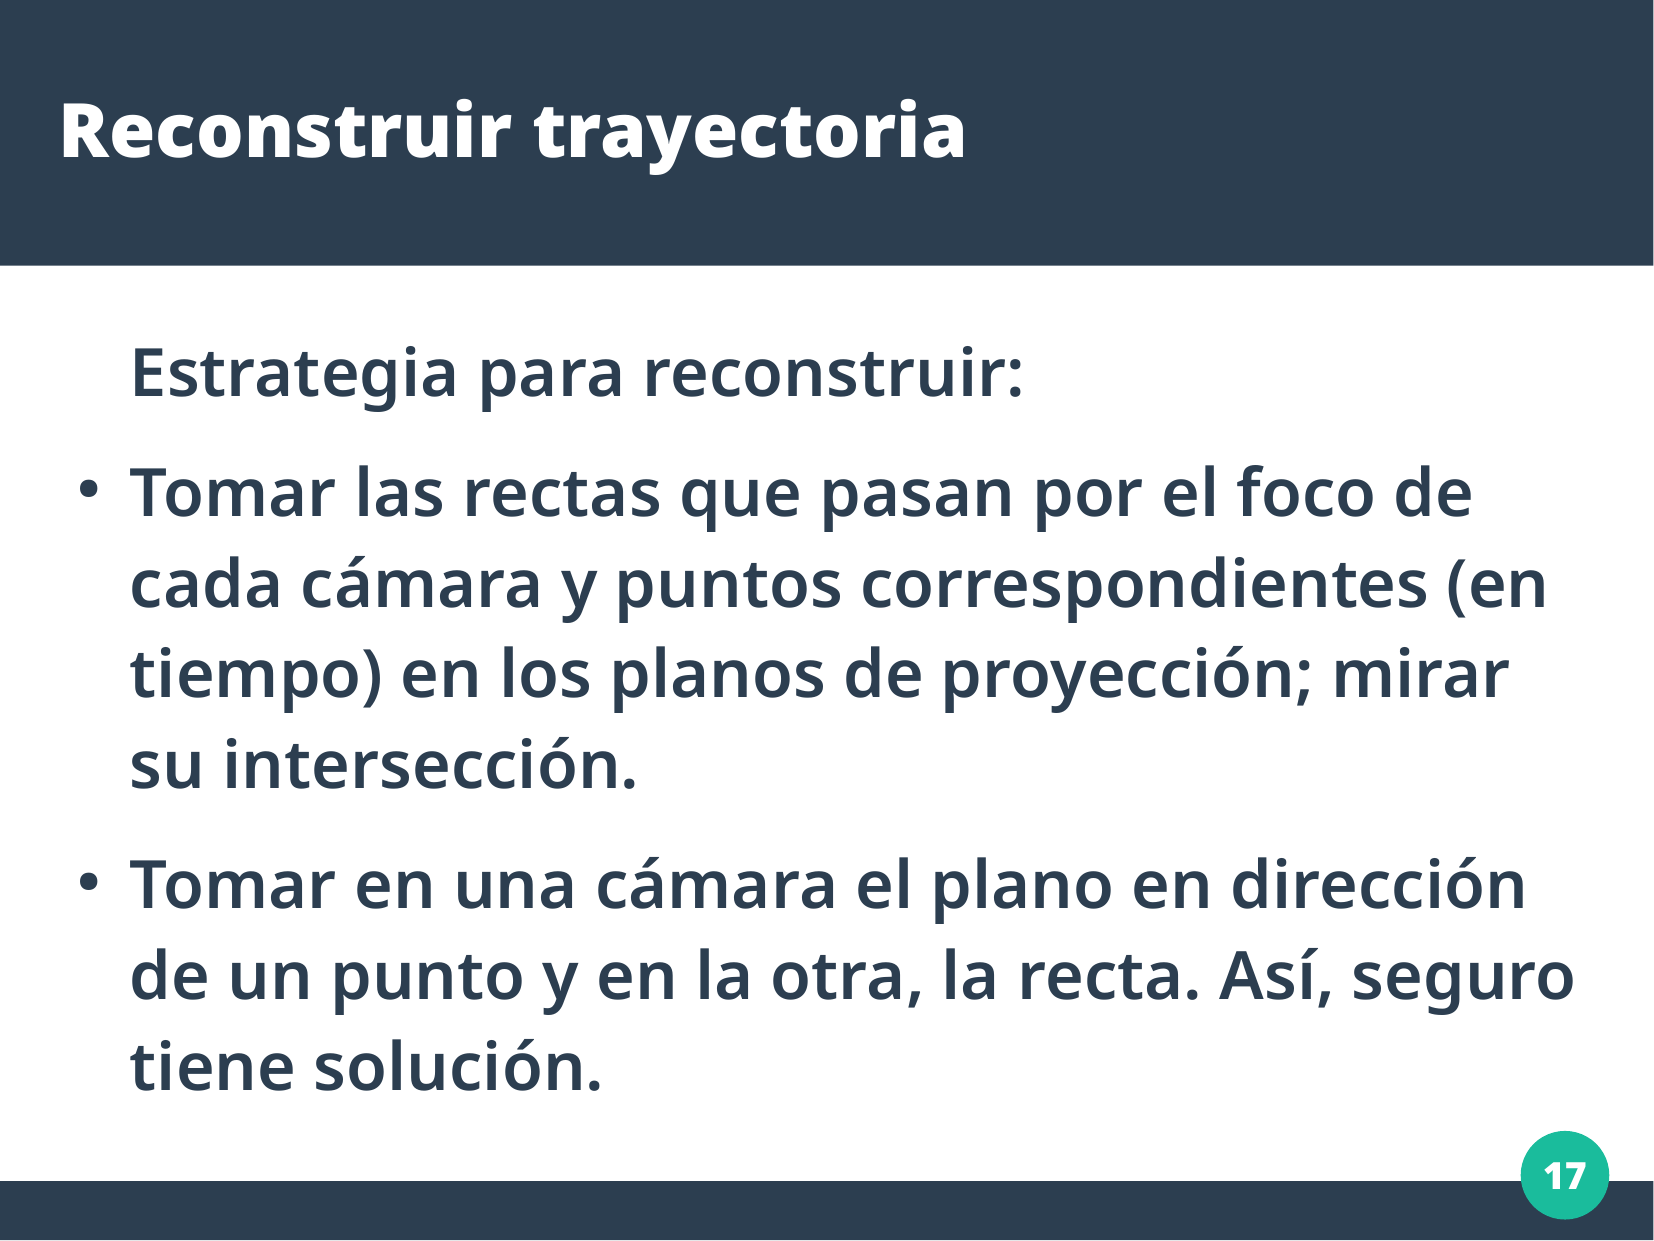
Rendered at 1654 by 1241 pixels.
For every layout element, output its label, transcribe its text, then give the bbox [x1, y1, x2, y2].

title Reconstruir trayectoria [59, 49, 1595, 207]
list Estrategia para reconstruir: Tomar las rectas que pasan por el foco de cada cámara y puntos correspondientes (en tiempo) en los planos de proyección; mirar su intersección. Tomar en una cámara el plano en dirección de un punto y en la otra, la recta. Así, seguro tiene solución. [59, 324, 1595, 1152]
